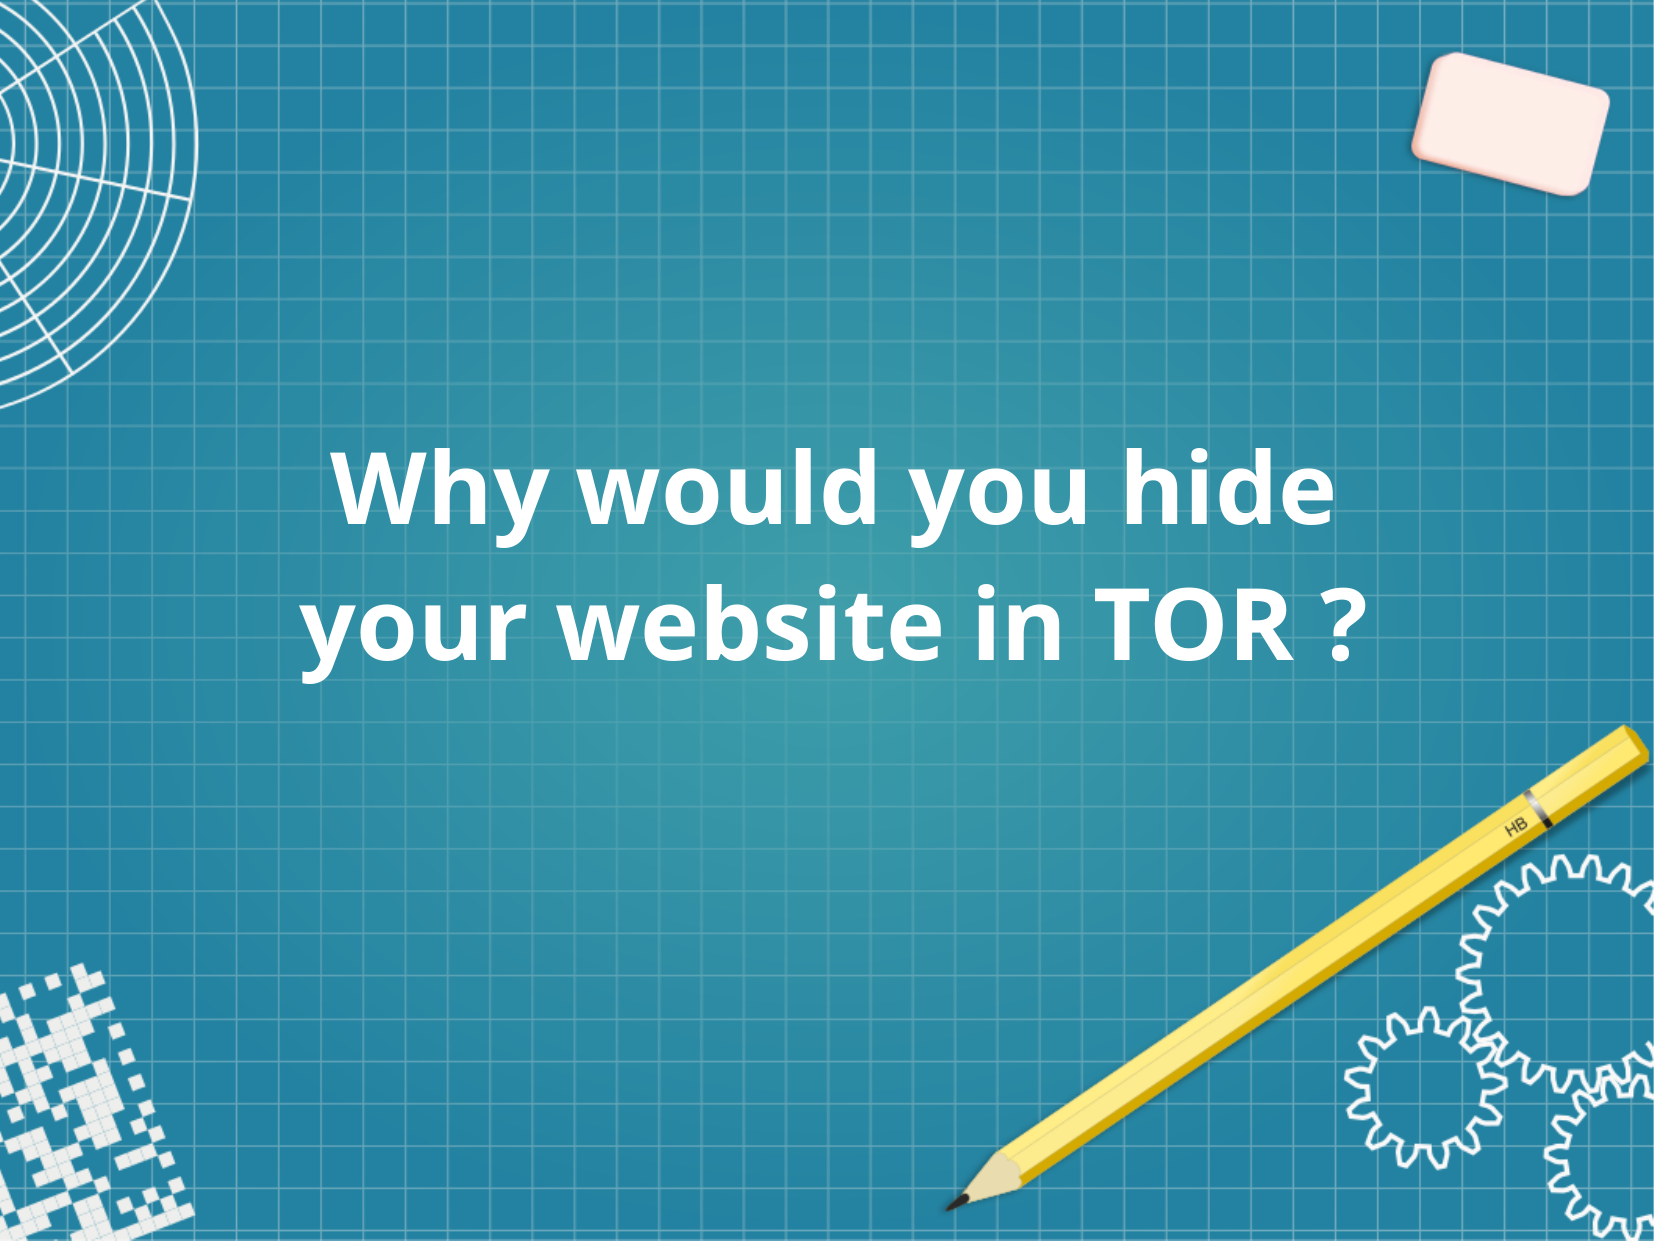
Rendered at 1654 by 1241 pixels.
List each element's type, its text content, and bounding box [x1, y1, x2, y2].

picture [0, 0, 1654, 1241]
title Why would you hide your website in TOR ? [243, 419, 1426, 688]
